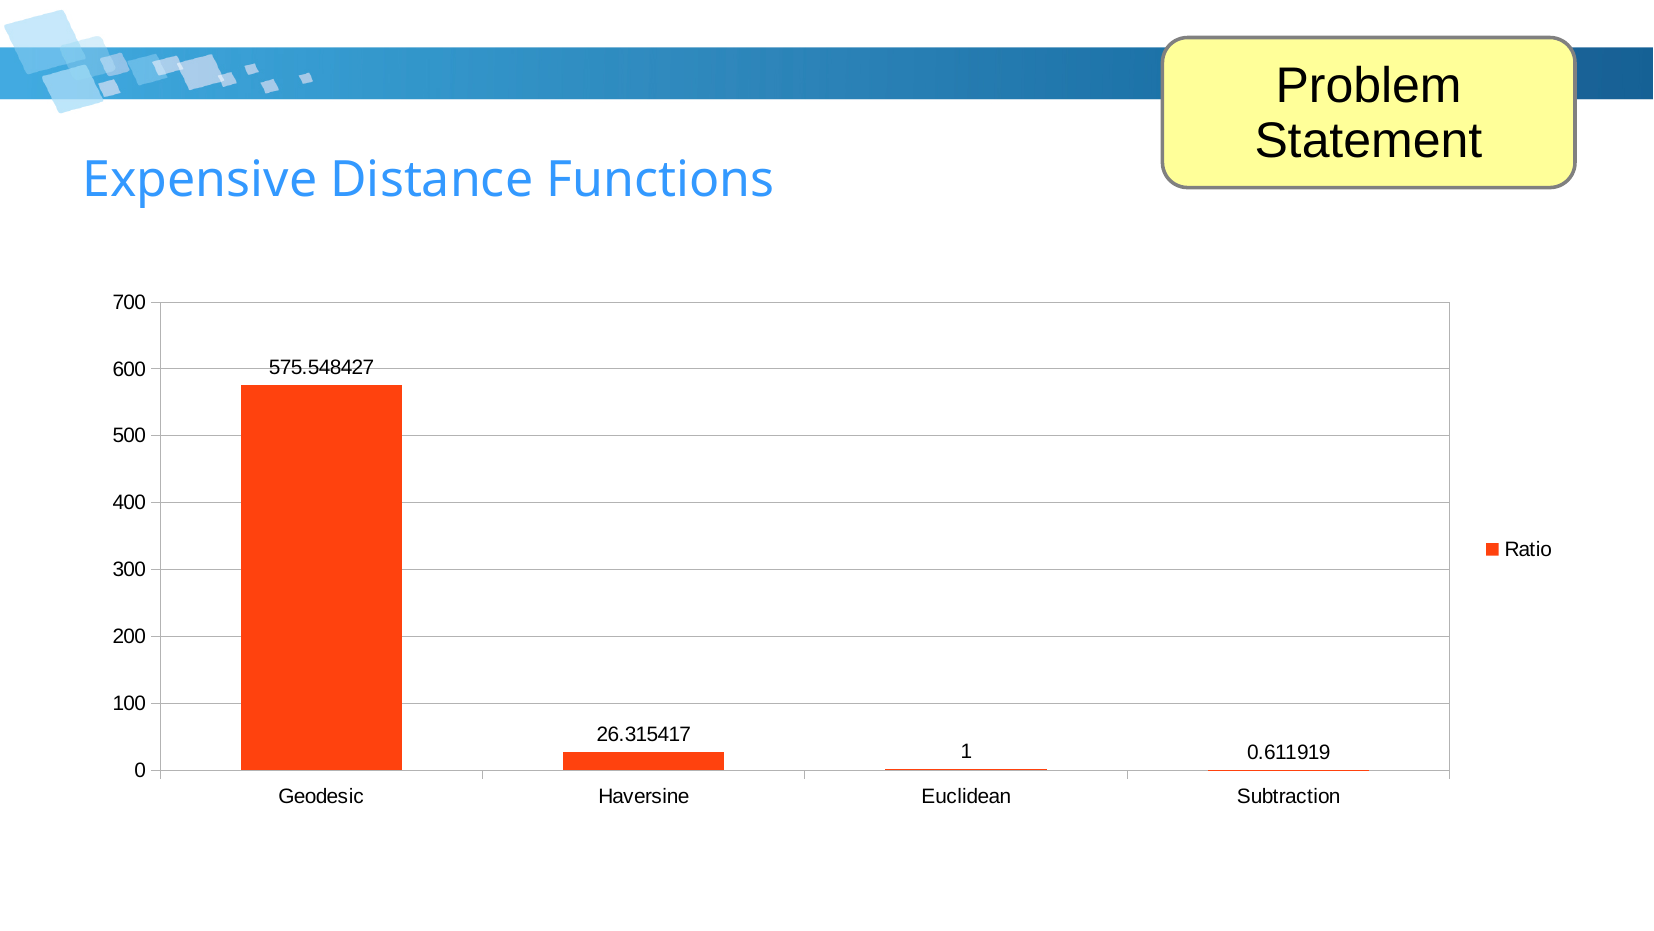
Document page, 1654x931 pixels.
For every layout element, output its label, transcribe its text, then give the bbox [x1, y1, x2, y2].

text_box Problem Statement [1162, 37, 1576, 188]
title Expensive Distance Functions [82, 99, 1571, 255]
chart [82, 279, 1571, 820]
picture [0, 0, 1653, 929]
